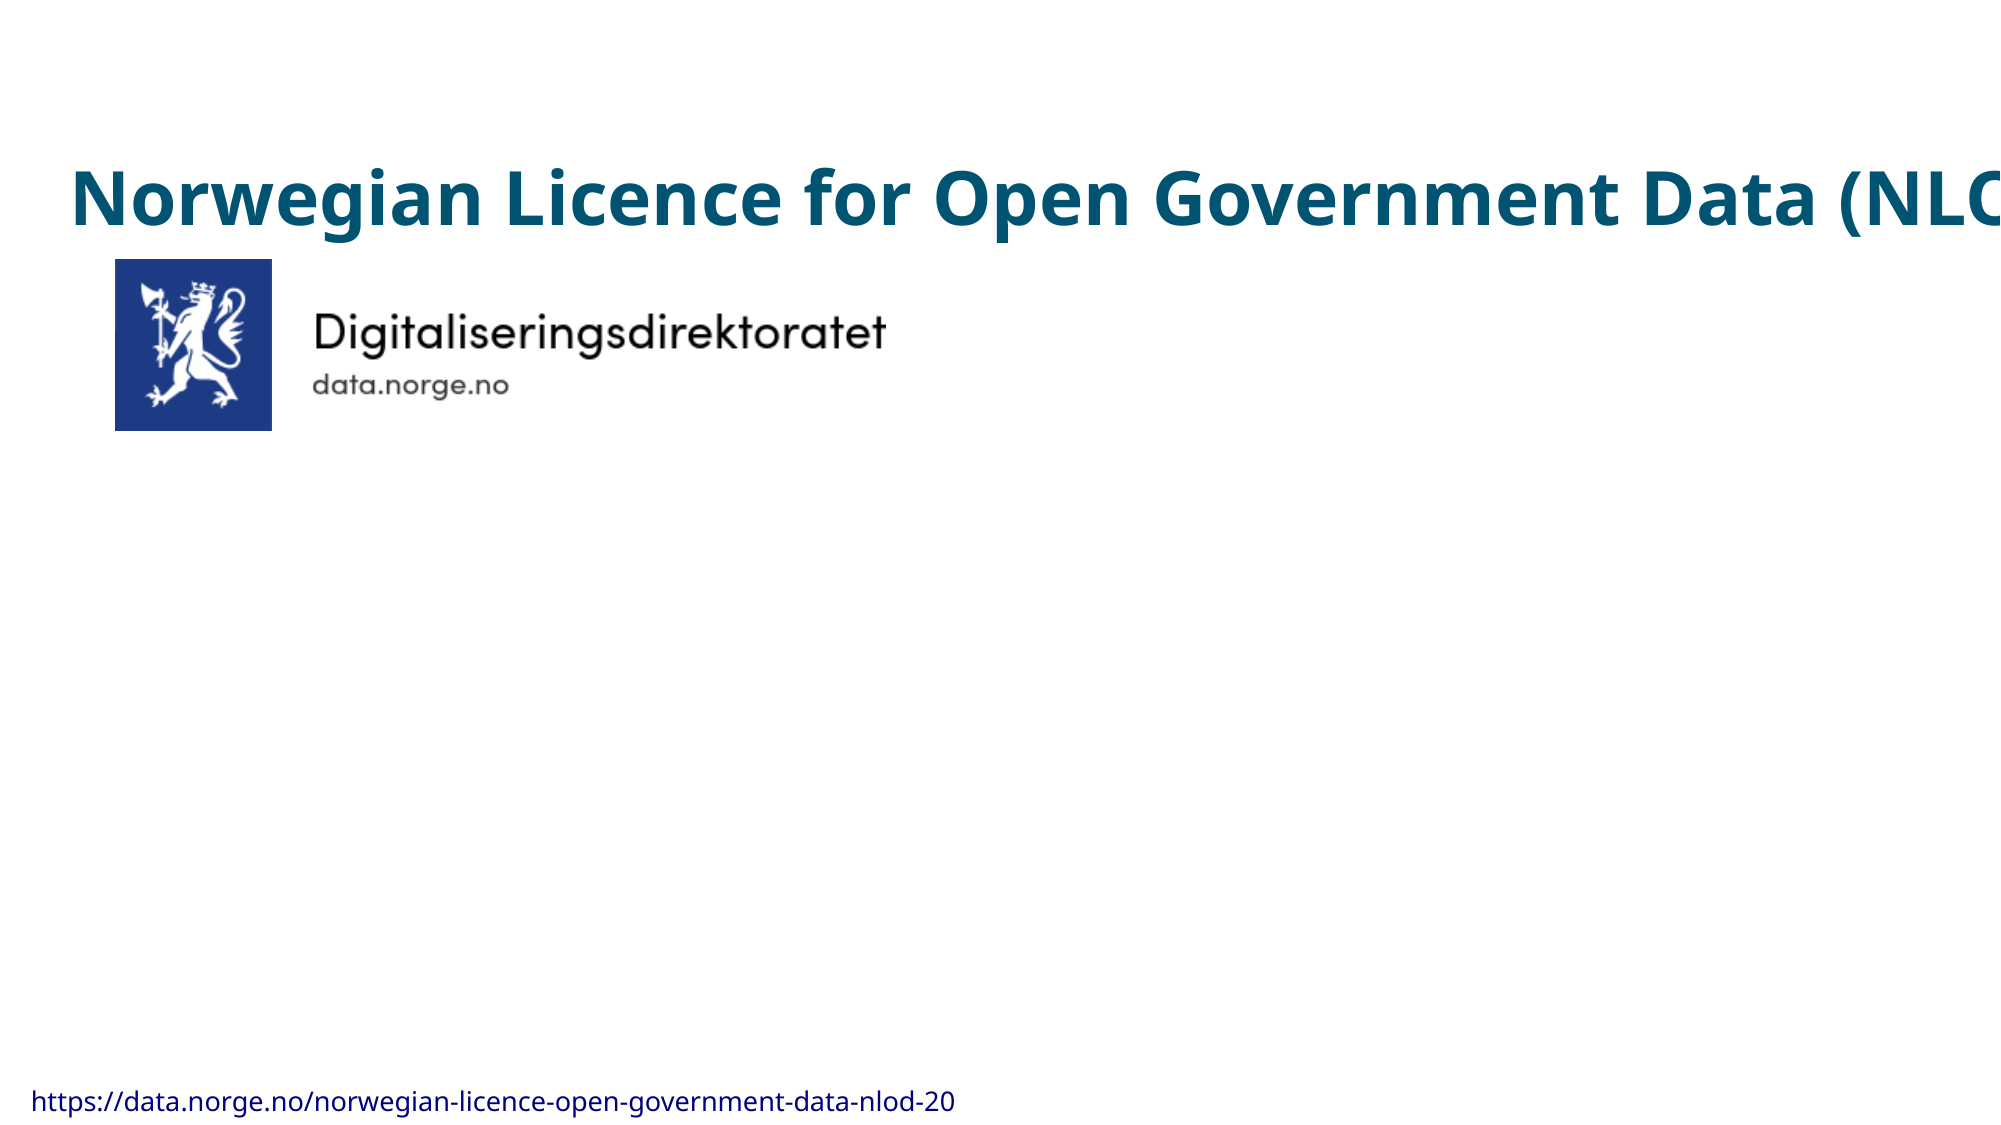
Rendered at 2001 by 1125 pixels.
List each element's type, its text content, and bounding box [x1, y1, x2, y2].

picture [115, 259, 272, 431]
text_box https://data.norge.no/norwegian-licence-open-government-data-nlod-20 [16, 1074, 863, 1117]
picture [312, 295, 886, 407]
text_box Norwegian Licence for Open Government Data (NLOD) 2.0 [54, 35, 1961, 201]
